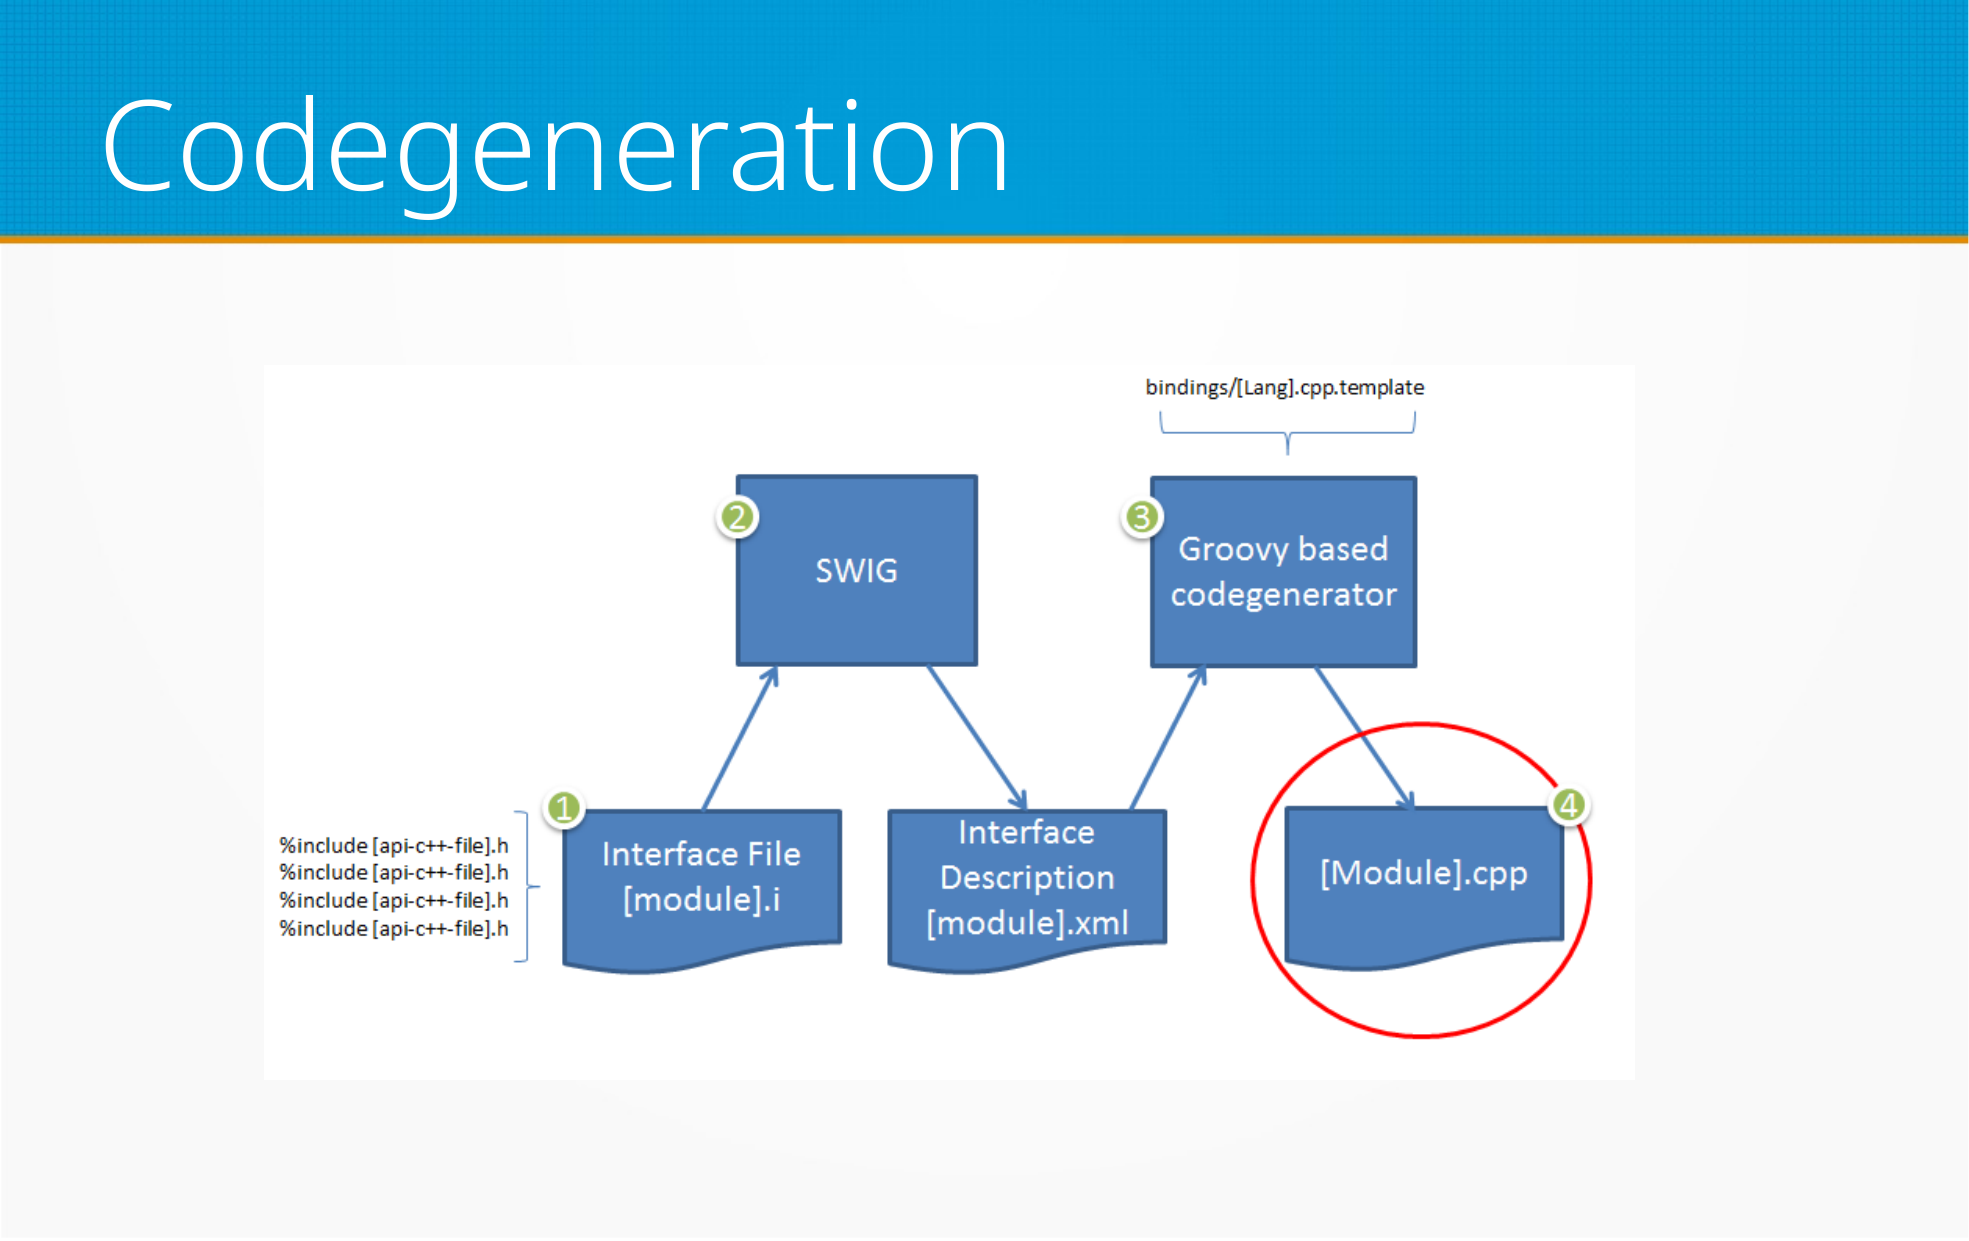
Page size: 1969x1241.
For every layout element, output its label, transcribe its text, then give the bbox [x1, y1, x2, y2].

title Codegeneration [98, 19, 1870, 227]
picture [0, 233, 1969, 1241]
